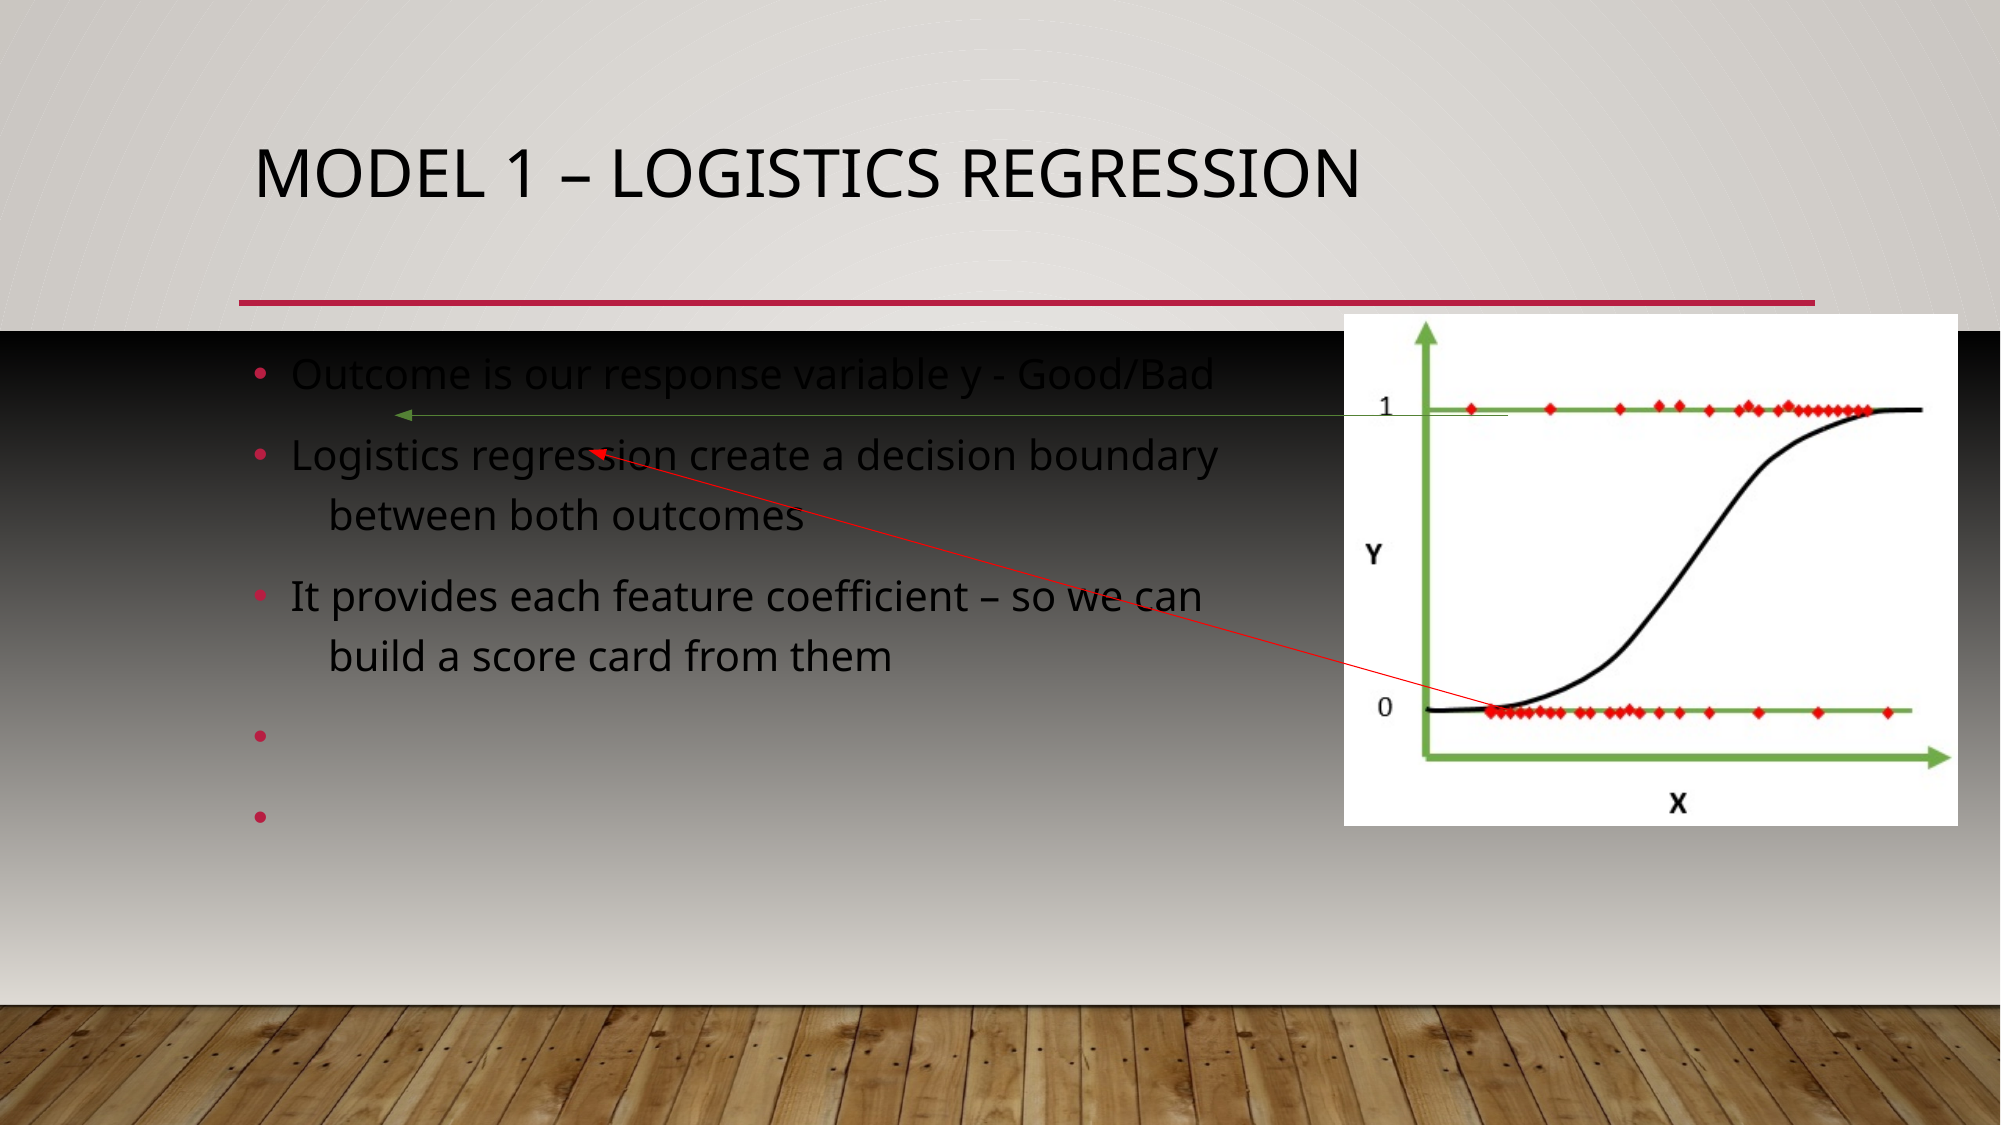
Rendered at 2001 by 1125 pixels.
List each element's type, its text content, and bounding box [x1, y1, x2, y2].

picture [1344, 314, 1958, 826]
list Outcome is our response variable y - Good/Bad Logistics regression create a decision boundary between both outcomes It provides each feature coefficient – so we can build a score card from them [238, 330, 1257, 877]
title Model 1 – Logistics regression [238, 131, 1814, 305]
